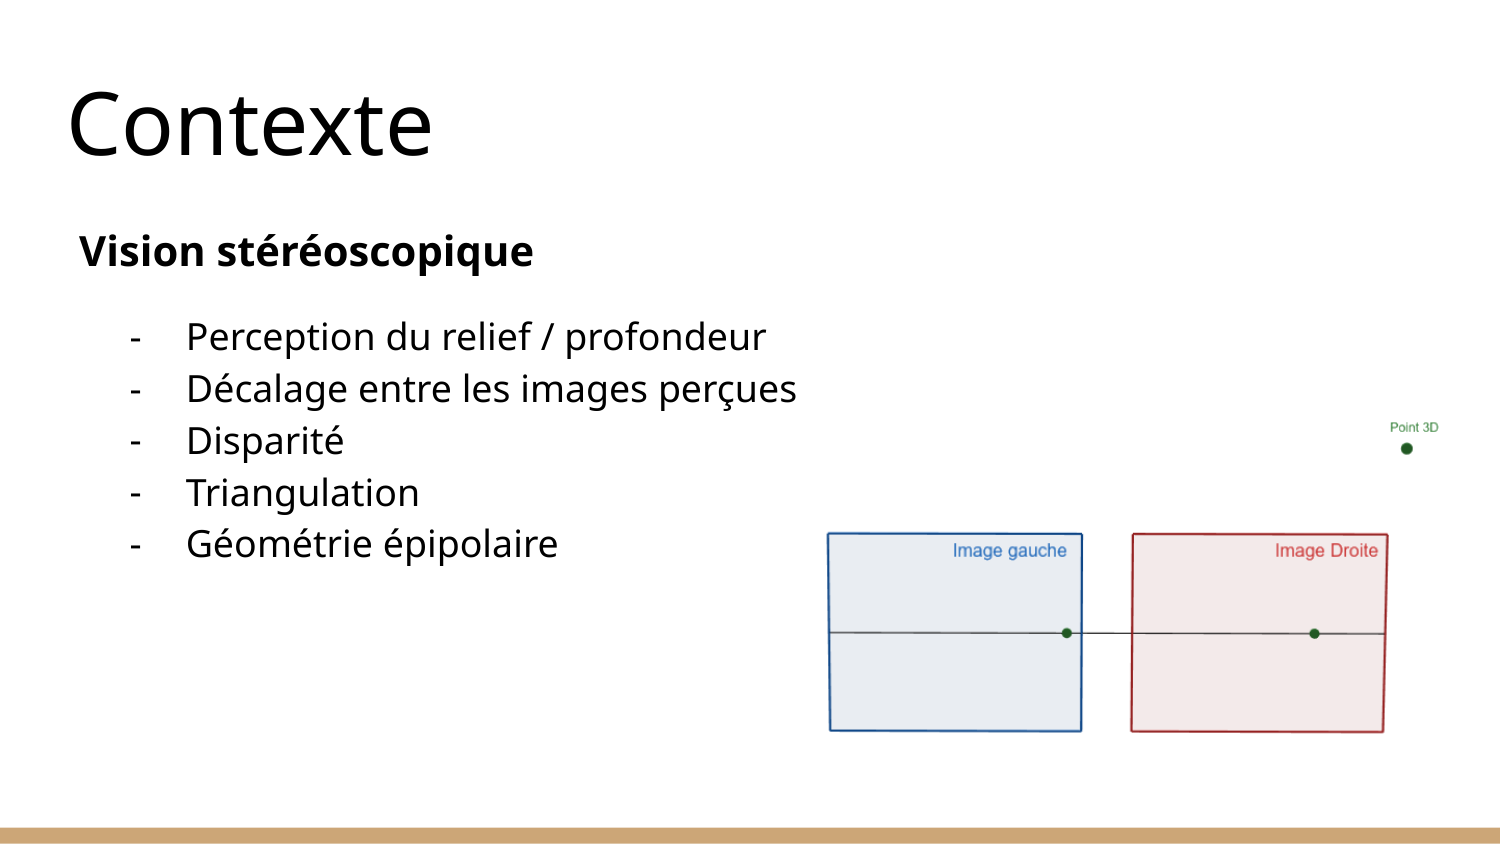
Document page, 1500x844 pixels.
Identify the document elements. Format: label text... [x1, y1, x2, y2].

text_box Vision stéréoscopique [64, 209, 1029, 286]
picture [821, 411, 1447, 740]
list Perception du relief / profondeur Décalage entre les images perçues Disparité Triangulation Géométrie épipolaire [95, 291, 822, 642]
title Contexte [51, 51, 1449, 189]
